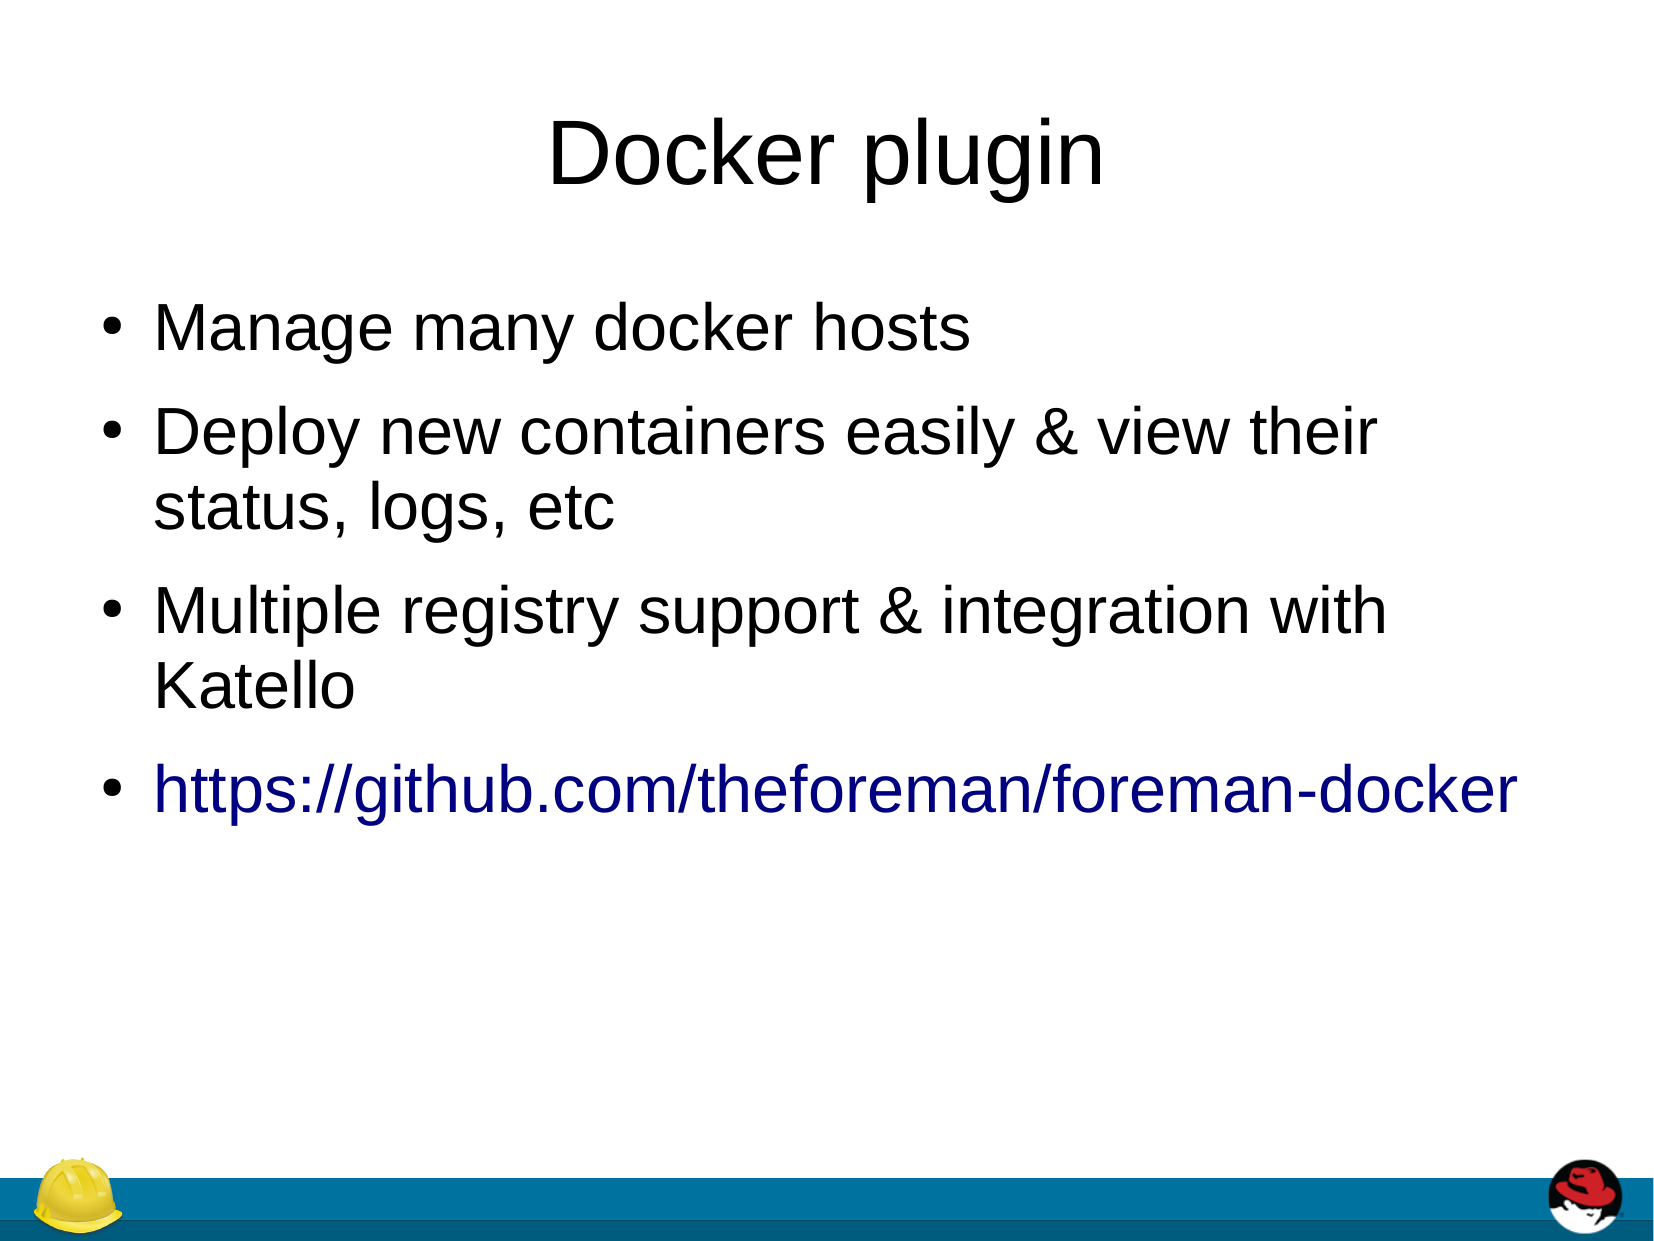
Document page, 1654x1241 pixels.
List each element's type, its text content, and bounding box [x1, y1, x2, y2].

list Manage many docker hosts Deploy new containers easily & view their status, logs, etc Multiple registry support & integration with Katello https://github.com/theforeman/foreman-docker [82, 290, 1571, 1010]
picture [23, 1145, 130, 1235]
title Docker plugin [82, 49, 1571, 257]
picture [1547, 1157, 1630, 1233]
